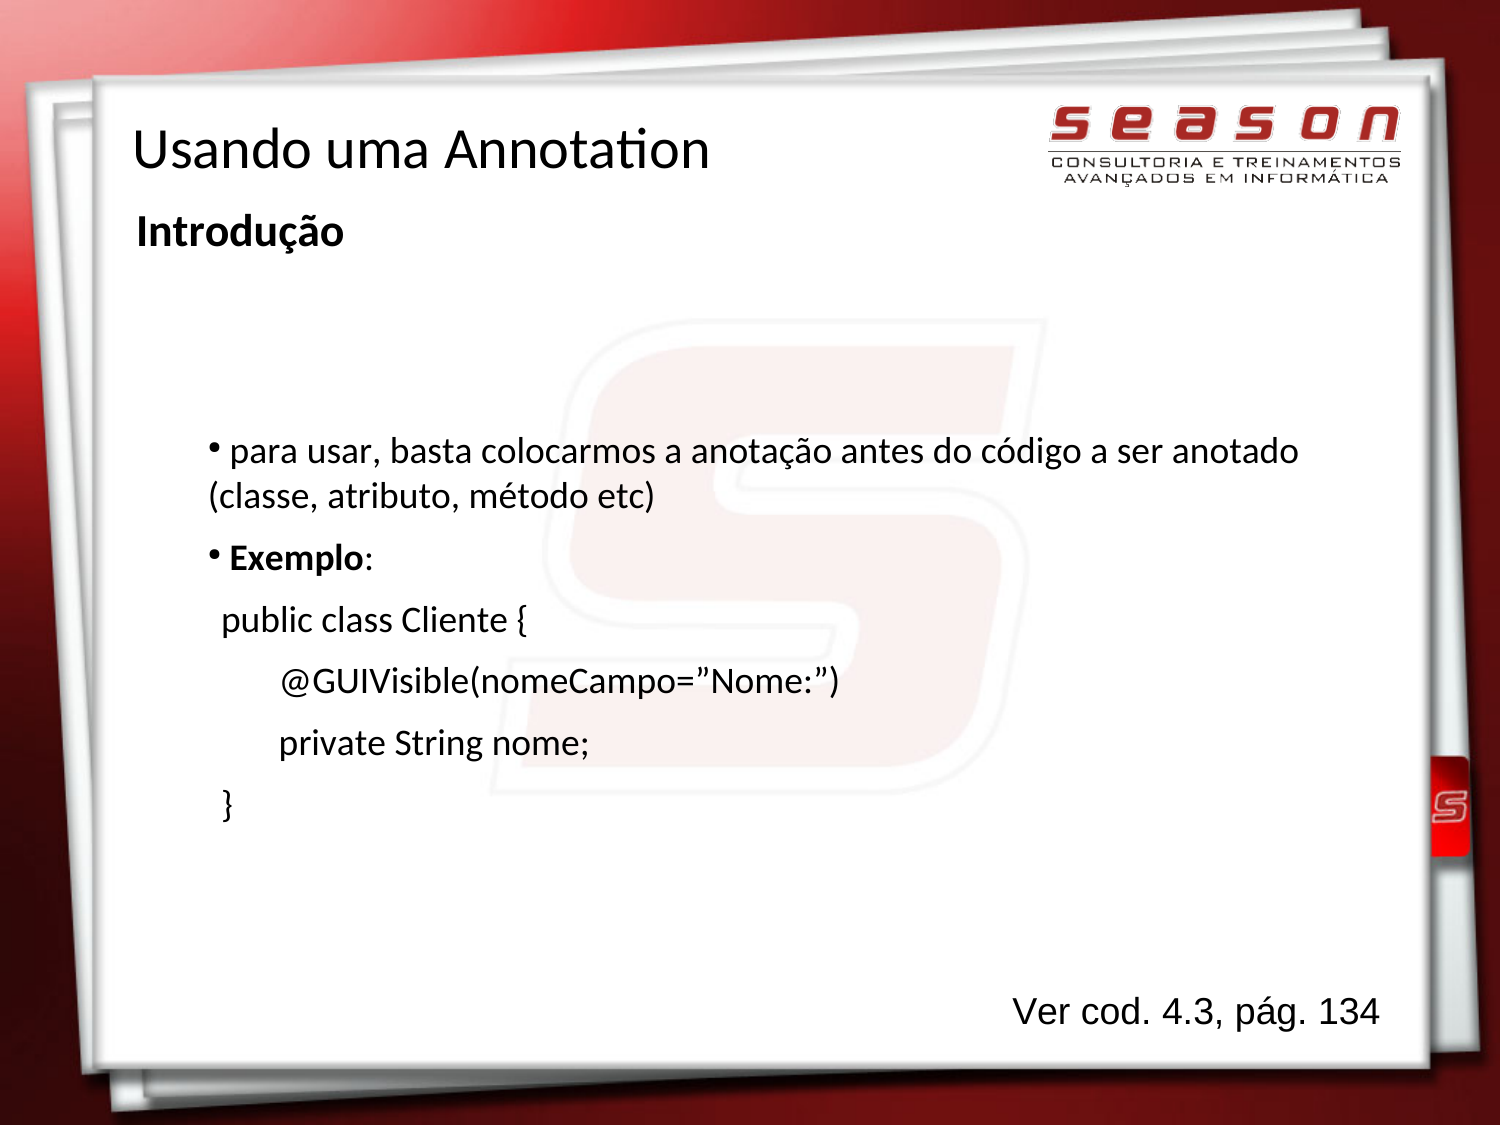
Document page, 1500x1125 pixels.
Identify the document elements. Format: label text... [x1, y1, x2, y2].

text_box Ver cod. 4.3, pág. 134 [708, 979, 1396, 1040]
picture [0, 0, 1500, 1125]
text_box para usar, basta colocarmos a anotação antes do código a ser anotado (classe, atributo, método etc) Exemplo: public class Cliente { @GUIVisible(nomeCampo=”Nome:”) private String nome; } [207, 357, 1328, 894]
title Usando uma Annotation [118, 33, 1394, 257]
text_box Introdução [119, 200, 1240, 256]
